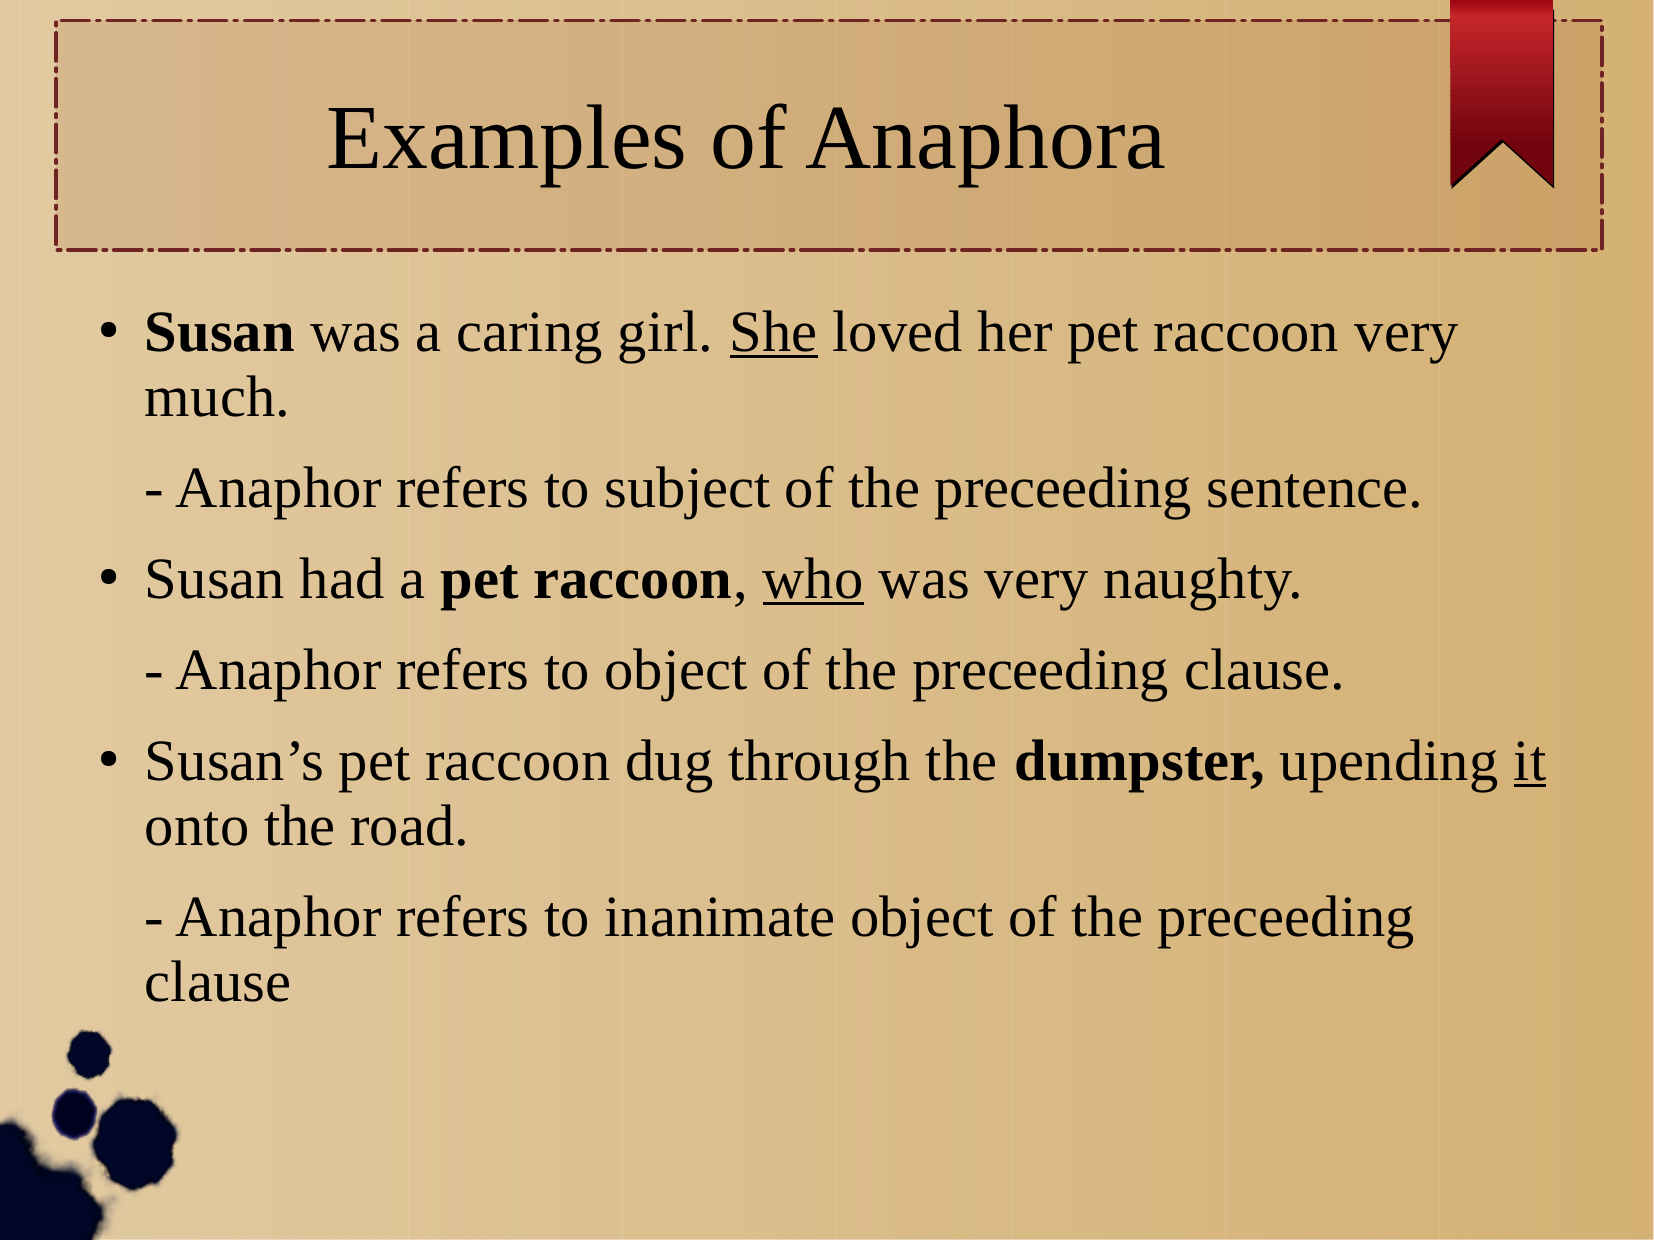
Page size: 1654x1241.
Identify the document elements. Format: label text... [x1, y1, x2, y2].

title Examples of Anaphora [82, 47, 1412, 229]
list Susan was a caring girl. She loved her pet raccoon very much. - Anaphor refers to subject of the preceeding sentence. Susan had a pet raccoon, who was very naughty. - Anaphor refers to object of the preceeding clause. Susan’s pet raccoon dug through the dumpster, upending it onto the road. - Anaphor refers to inanimate object of the preceeding clause [82, 299, 1571, 1019]
